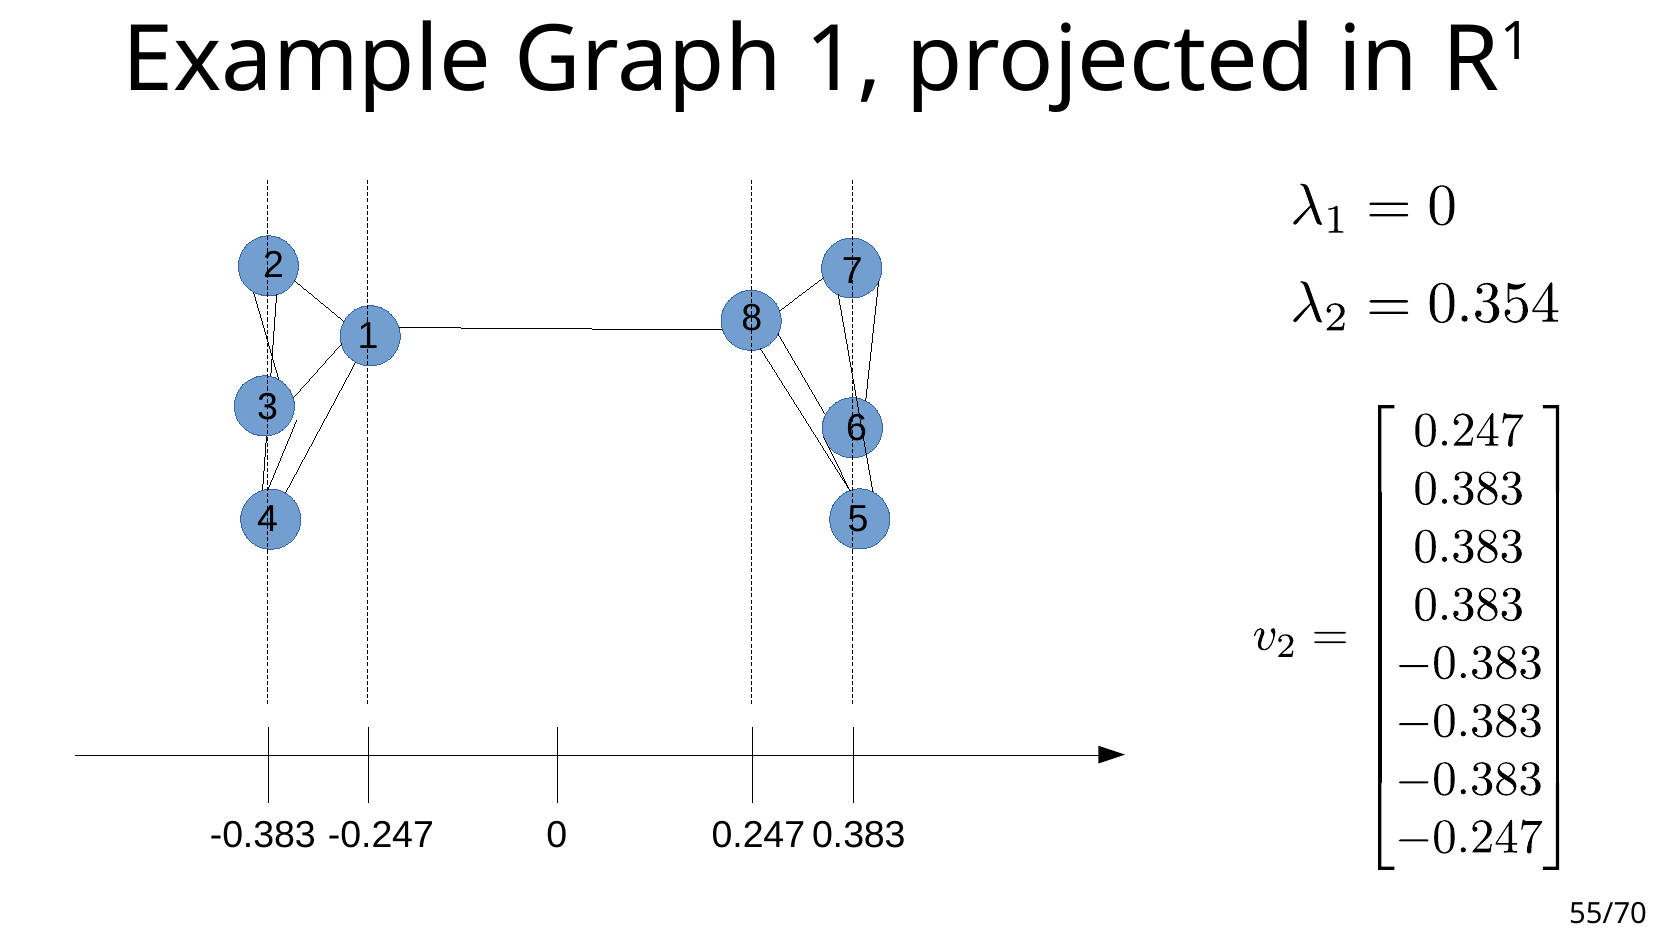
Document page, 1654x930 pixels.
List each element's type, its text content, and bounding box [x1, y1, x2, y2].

text_box [836, 238, 867, 242]
text_box 4 [242, 490, 293, 548]
text_box -0.247 [313, 805, 449, 863]
text_box 7 [827, 242, 878, 299]
text_box 0.383 [797, 805, 921, 863]
text_box 6 [831, 399, 882, 456]
text_box 1 [342, 307, 394, 364]
text_box [721, 303, 726, 337]
title Example Graph 1, projected in R1 [82, 0, 1571, 120]
text_box [238, 243, 248, 288]
text_box 0 [531, 805, 582, 863]
text_box [394, 317, 401, 354]
text_box 3 [242, 378, 293, 435]
text_box [821, 250, 827, 286]
text_box [1252, 405, 1576, 871]
text_box [293, 499, 301, 540]
text_box 0.247 [696, 805, 797, 863]
text_box [878, 253, 882, 281]
text_box -0.383 [195, 805, 313, 863]
text_box [1290, 183, 1457, 233]
text_box 2 [248, 236, 299, 294]
text_box [737, 347, 765, 351]
text_box 8 [726, 289, 777, 347]
text_box [1290, 281, 1561, 331]
text_box [234, 385, 242, 426]
text_box 5 [832, 490, 884, 548]
text_box [822, 406, 831, 449]
text_box [884, 501, 890, 537]
text_box [777, 305, 782, 336]
